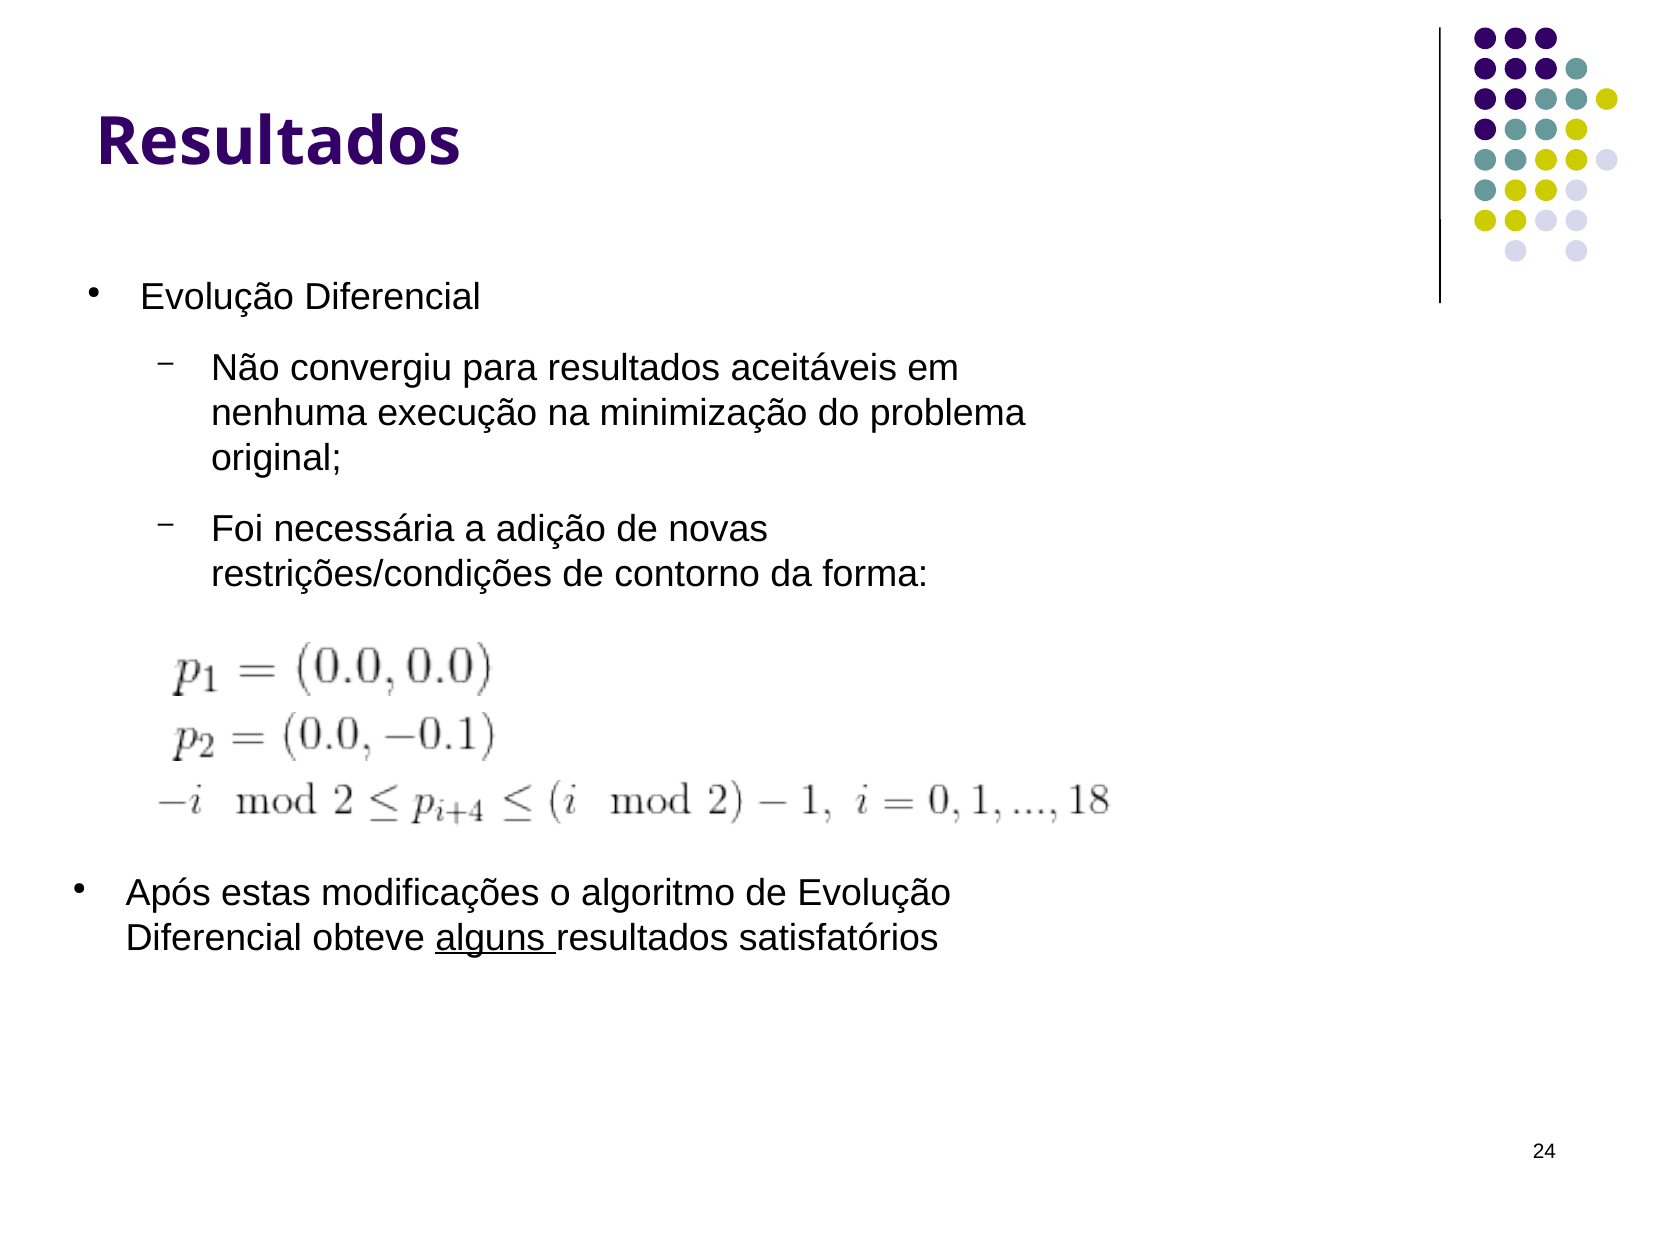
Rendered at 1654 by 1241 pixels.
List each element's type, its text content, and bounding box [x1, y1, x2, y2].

picture [172, 712, 496, 761]
list Evolução Diferencial Não convergiu para resultados aceitáveis em nenhuma execução na minimização do problema original; Foi necessária a adição de novas restrições/condições de contorno da forma: [54, 264, 1042, 619]
picture [158, 780, 1111, 827]
title Resultados [80, 45, 1445, 186]
slide_number <número> [1185, 1129, 1571, 1213]
list Após estas modificações o algoritmo de Evolução Diferencial obteve alguns resultados satisfatórios [39, 859, 1028, 982]
picture [172, 642, 493, 696]
